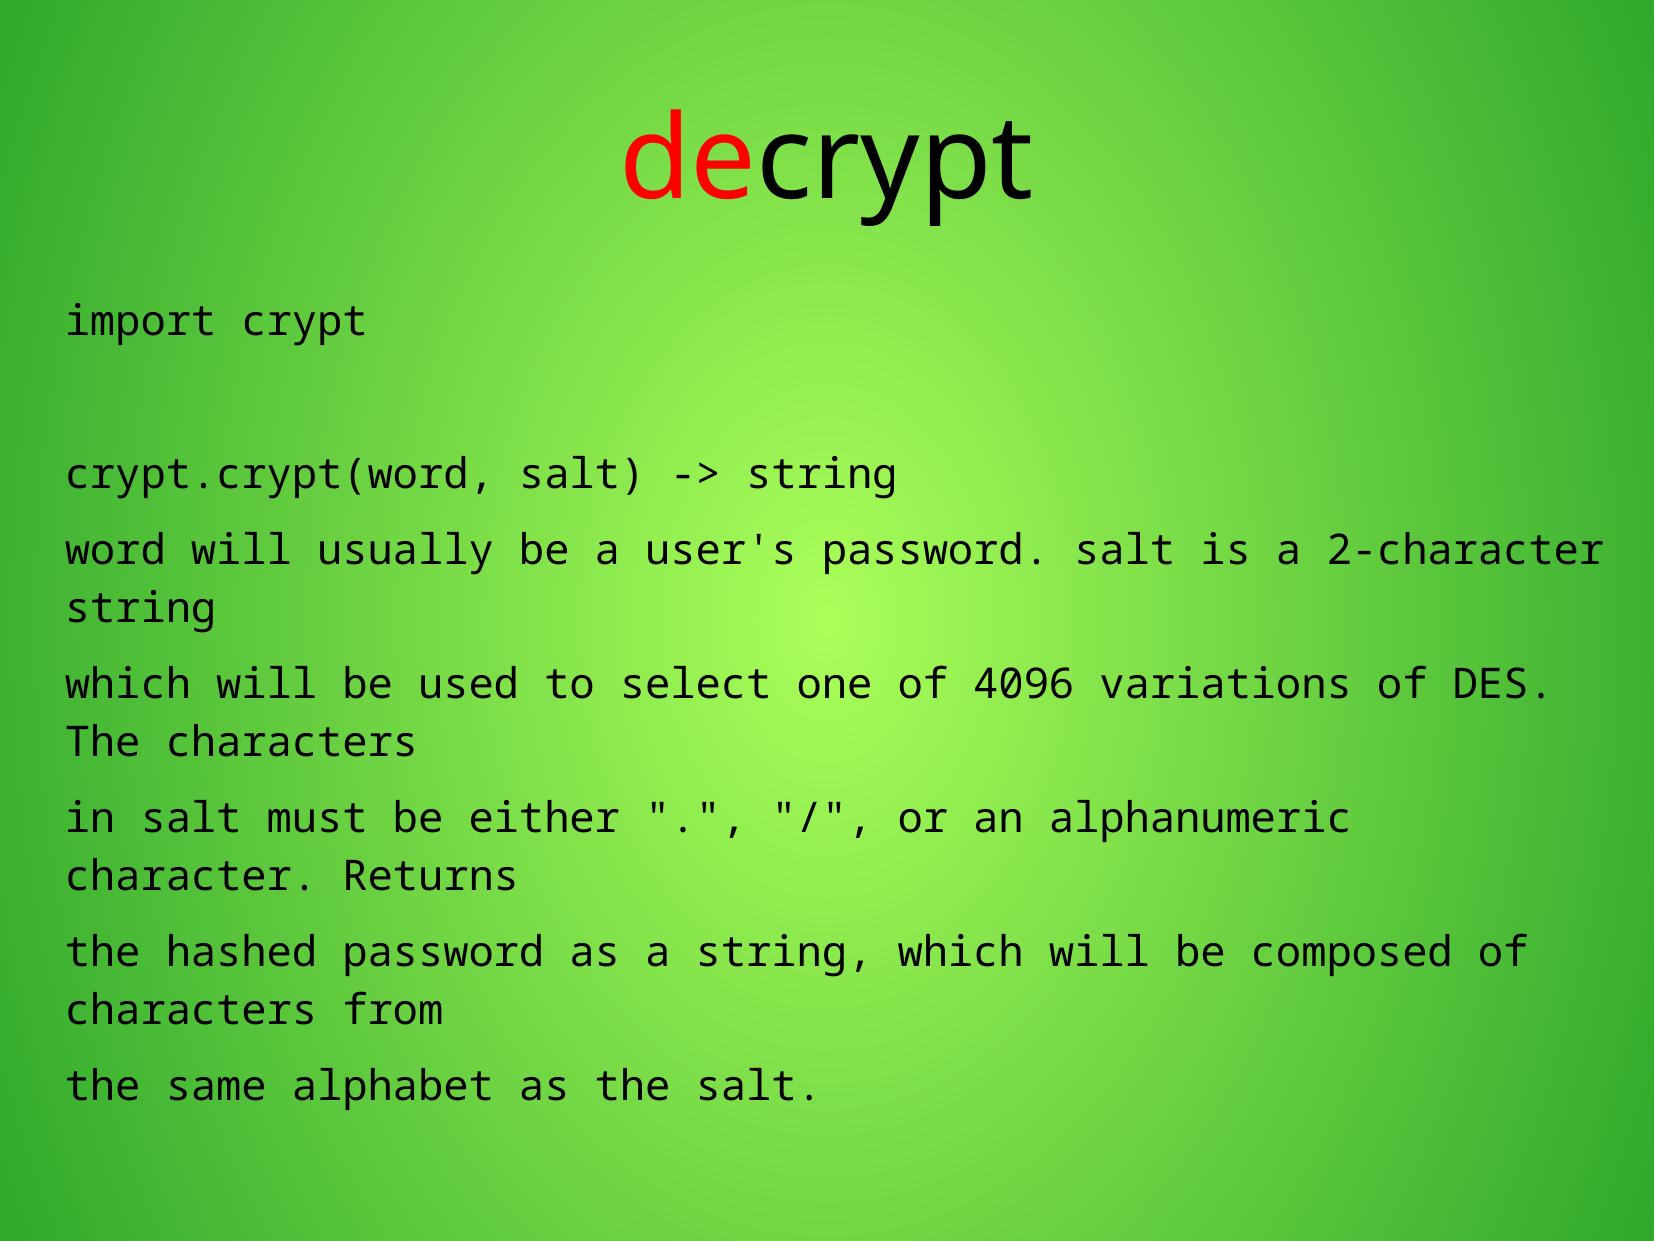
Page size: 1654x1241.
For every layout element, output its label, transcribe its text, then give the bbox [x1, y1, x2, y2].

title decrypt [82, 49, 1571, 257]
list import crypt crypt.crypt(word, salt) -> string word will usually be a user's password. salt is a 2-character string which will be used to select one of 4096 variations of DES. The characters in salt must be either ".", "/", or an alphanumeric character. Returns the hashed password as a string, which will be composed of characters from the same alphabet as the salt. [41, 290, 1613, 1134]
